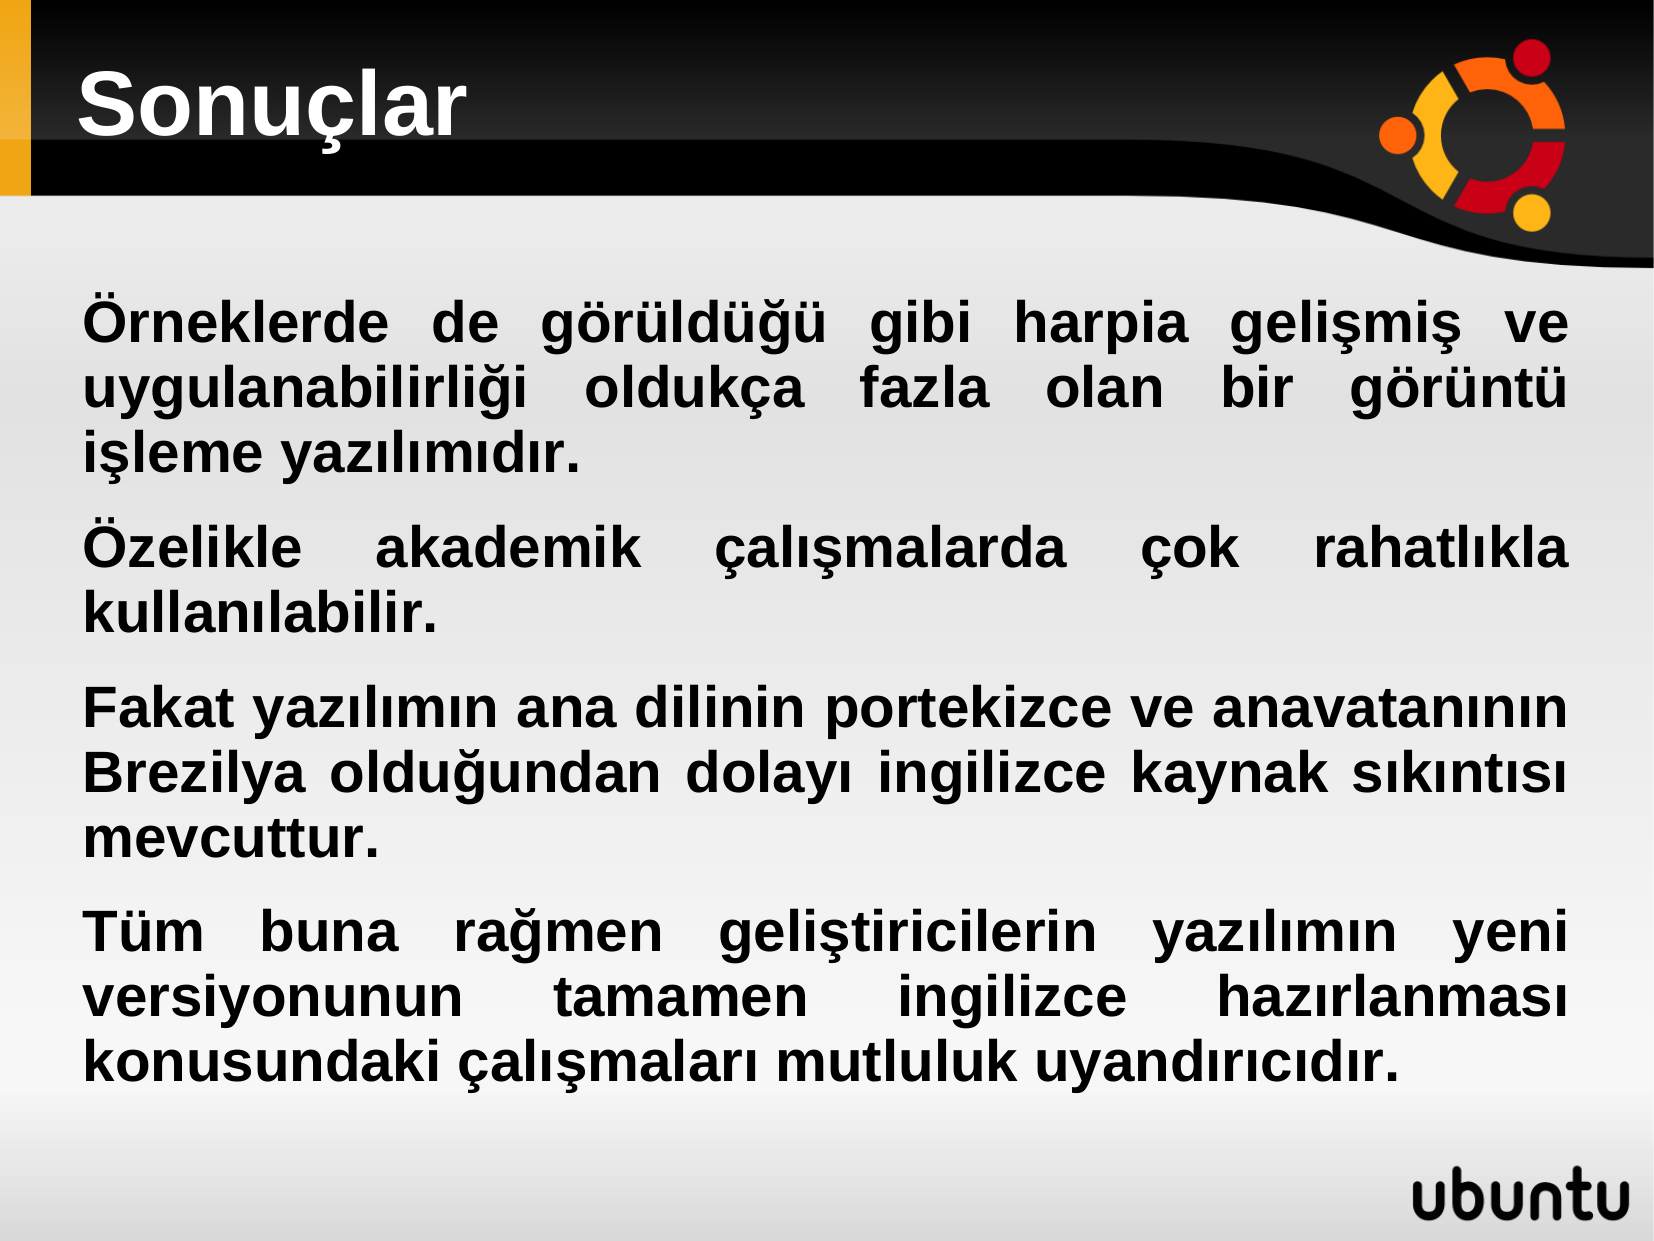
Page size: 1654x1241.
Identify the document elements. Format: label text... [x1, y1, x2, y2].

list Örneklerde de görüldüğü gibi harpia gelişmiş ve uygulanabilirliği oldukça fazla olan bir görüntü işleme yazılımıdır. Özelikle akademik çalışmalarda çok rahatlıkla kullanılabilir. Fakat yazılımın ana dilinin portekizce ve anavatanının Brezilya olduğundan dolayı ingilizce kaynak sıkıntısı mevcuttur. Tüm buna rağmen geliştiricilerin yazılımın yeni versiyonunun tamamen ingilizce hazırlanması konusundaki çalışmaları mutluluk uyandırıcıdır. [82, 290, 1571, 1207]
title Sonuçlar [76, 7, 1565, 200]
picture [0, 0, 1654, 1241]
